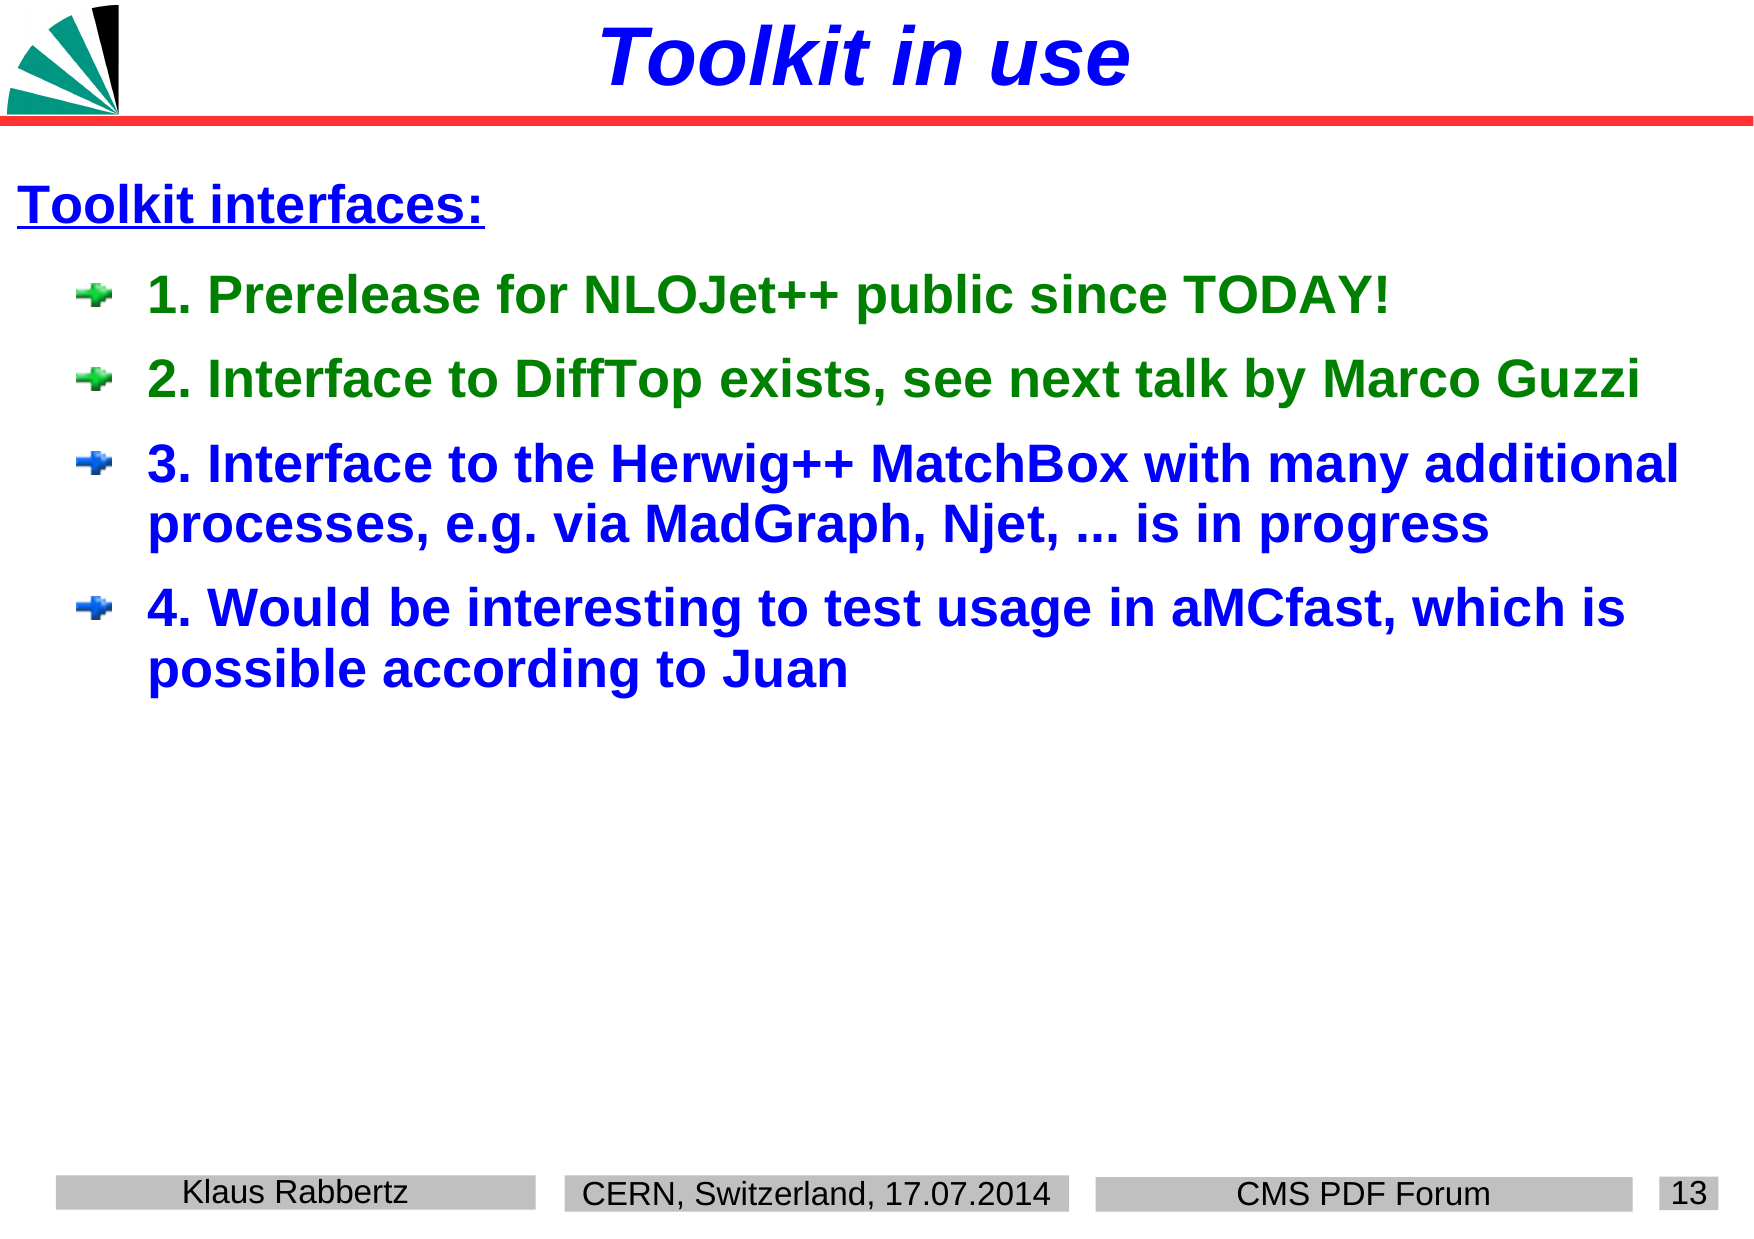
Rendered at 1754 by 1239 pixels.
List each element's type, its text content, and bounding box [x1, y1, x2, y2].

title Toolkit in use [123, 0, 1606, 114]
list Toolkit interfaces: 1. Prerelease for NLOJet++ public since TODAY! 2. Interface to DiffTop exists, see next talk by Marco Guzzi 3. Interface to the Herwig++ MatchBox with many additional processes, e.g. via MadGraph, Njet, ... is in progress 4. Would be interesting to test usage in aMCfast, which is possible according to Juan [17, 174, 1741, 856]
picture [7, 5, 119, 116]
